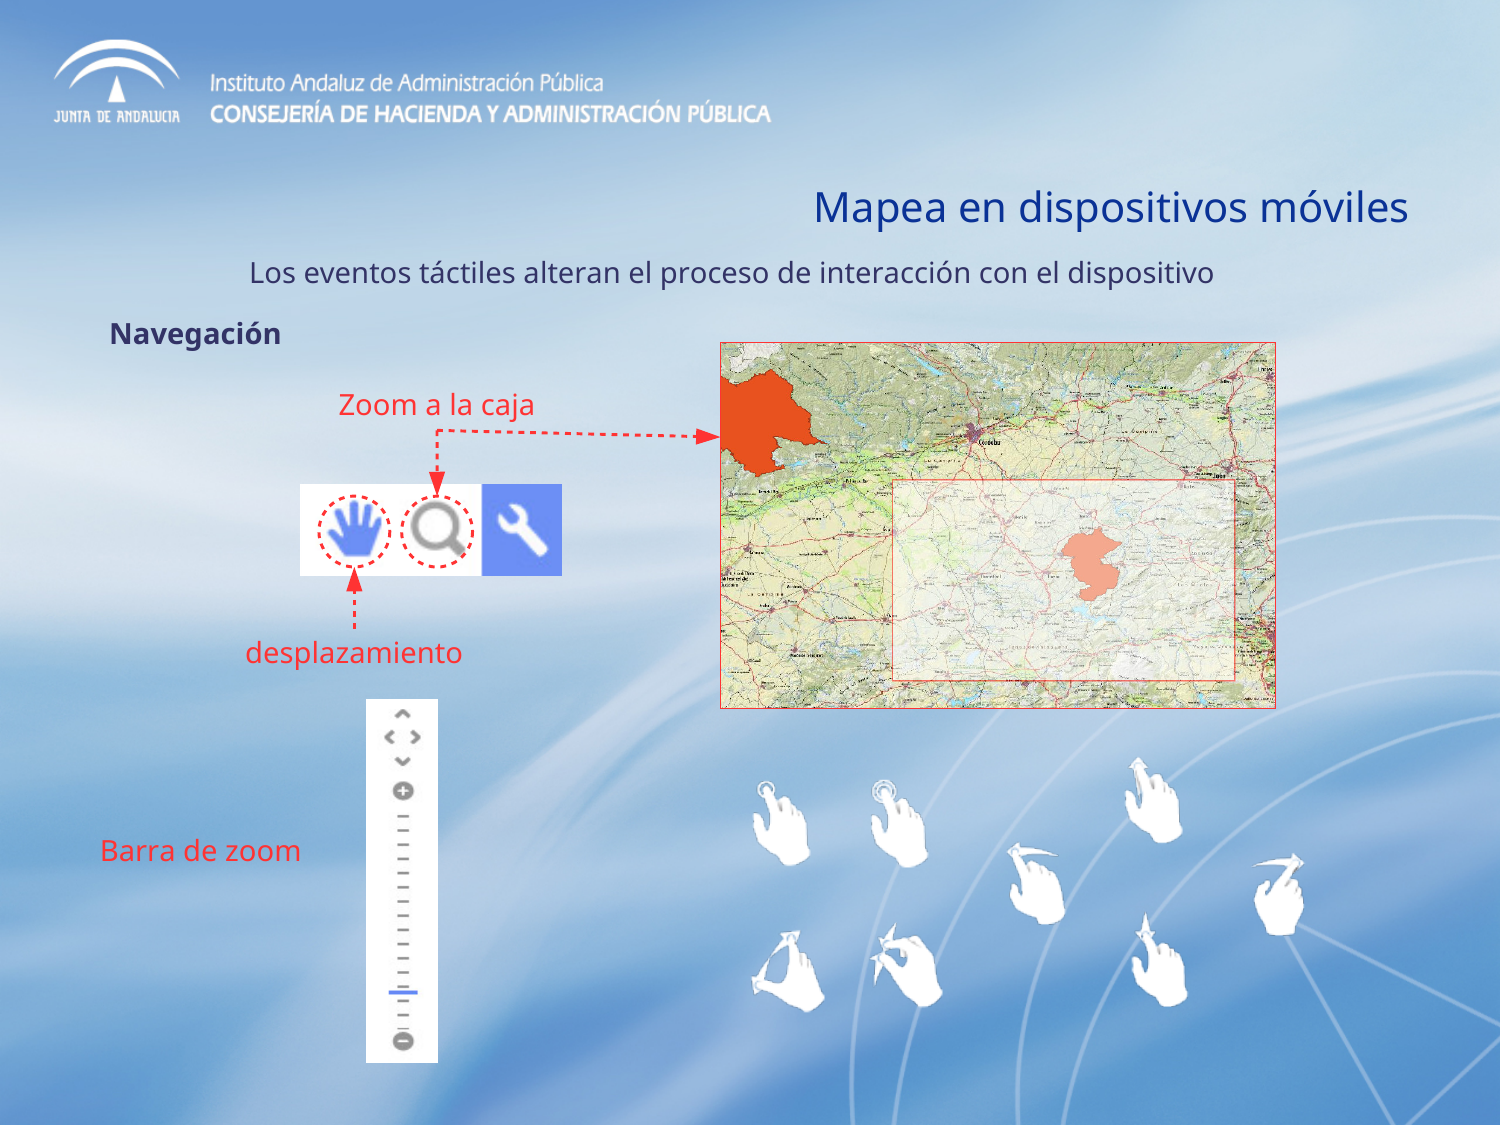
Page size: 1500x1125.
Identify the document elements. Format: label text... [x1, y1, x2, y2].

text_box Los eventos táctiles alteran el proceso de interacción con el dispositivo [82, 247, 1382, 298]
text_box Navegación [94, 309, 473, 360]
title Mapea en dispositivos móviles [75, 137, 1426, 275]
text_box desplazamiento [212, 628, 497, 679]
text_box Barra de zoom [59, 826, 343, 877]
picture [0, 0, 1500, 1125]
text_box Zoom a la caja [295, 380, 579, 431]
